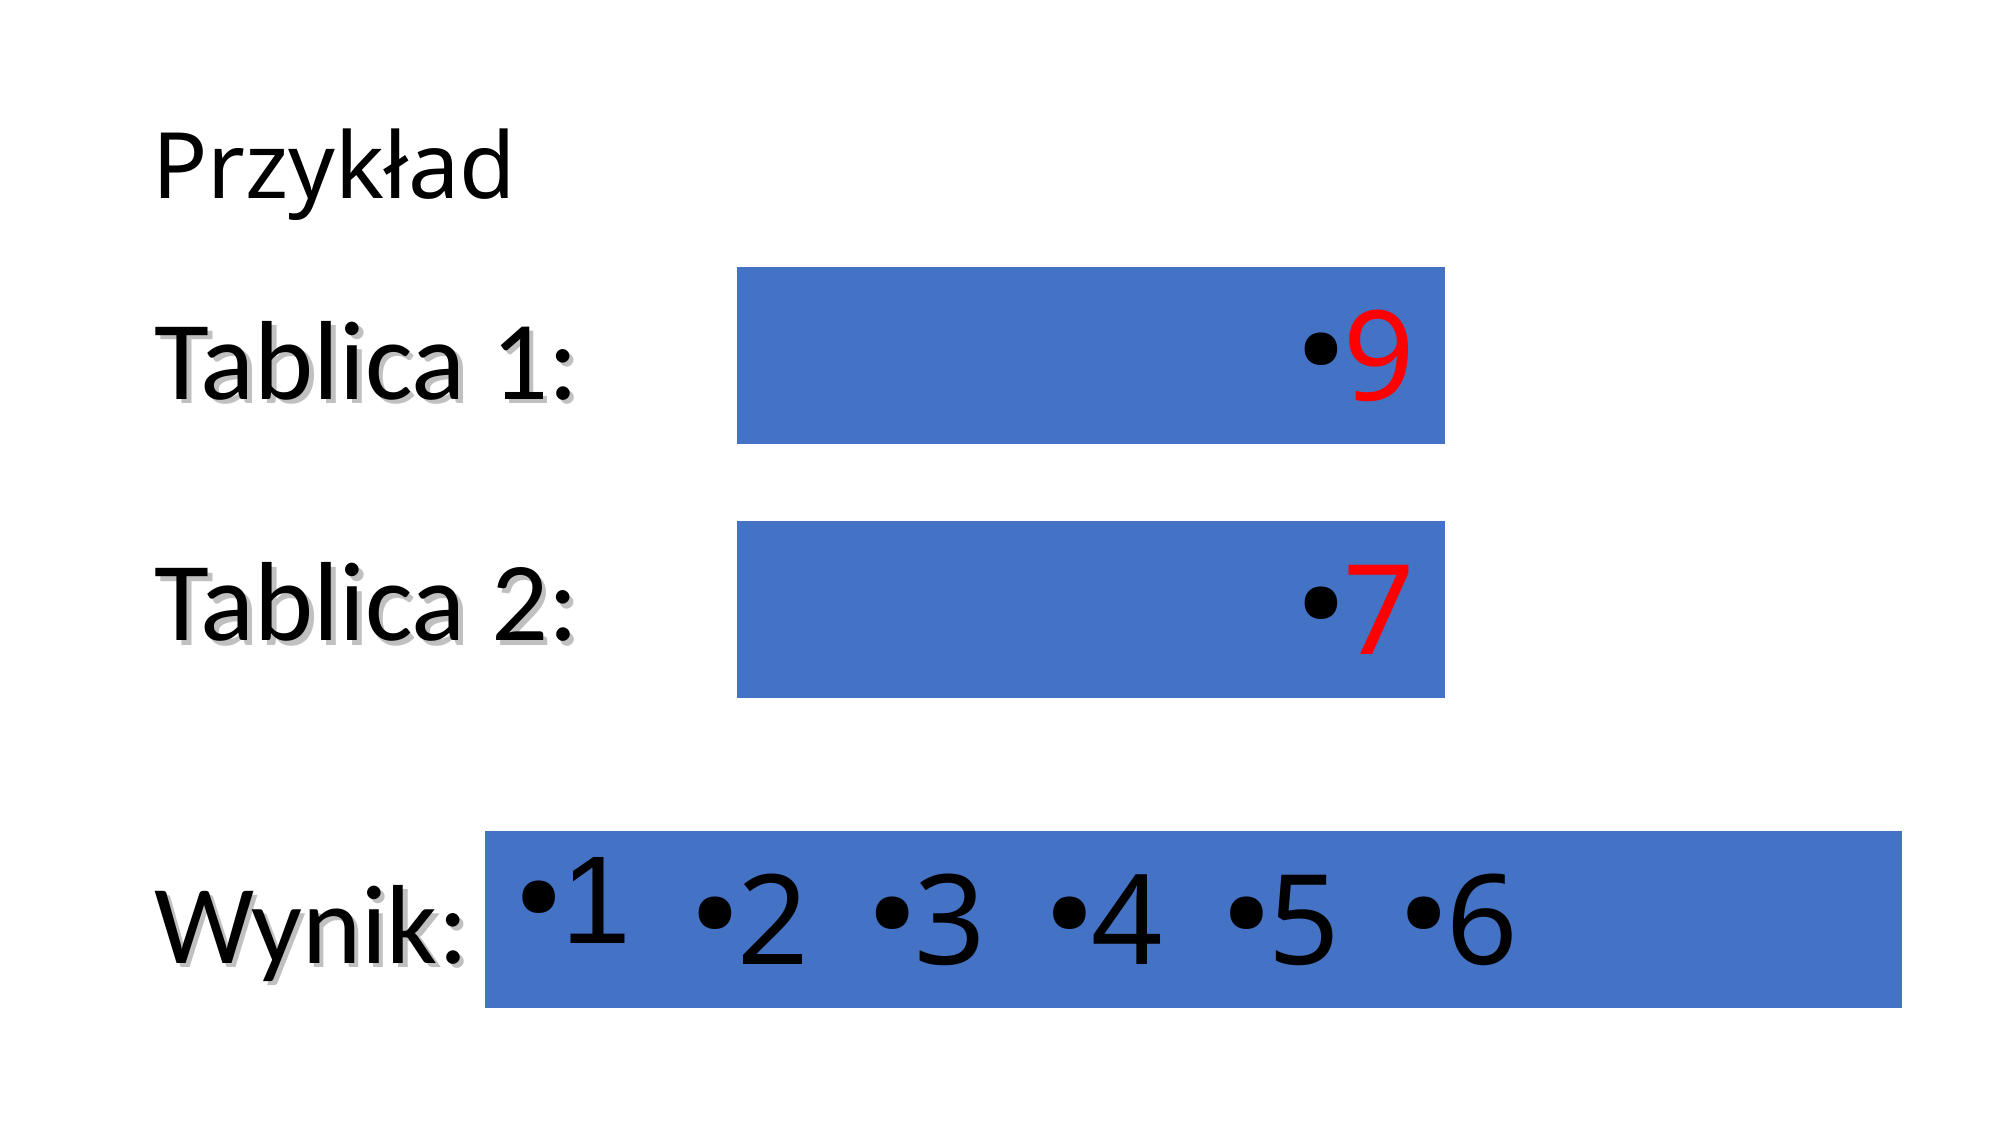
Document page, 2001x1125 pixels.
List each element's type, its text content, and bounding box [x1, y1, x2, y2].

table_header 1 [485, 831, 662, 1008]
table_header [1091, 267, 1268, 444]
table_header [914, 267, 1091, 444]
table_header 3 [839, 831, 1017, 1008]
title Przykład [137, 59, 1863, 278]
table_header 2 [662, 831, 839, 1008]
table_header 9 [1268, 267, 1445, 444]
table_header [914, 521, 1091, 698]
table_header 7 [1268, 521, 1445, 698]
table_header 4 [1017, 831, 1194, 1008]
text_box Tablica 1: [140, 279, 594, 430]
table_header 6 [1371, 831, 1548, 1008]
table_header 5 [1194, 831, 1371, 1008]
table_header [1725, 831, 1902, 1008]
table_header [737, 267, 914, 444]
table_header [1548, 831, 1725, 1008]
table_header [737, 521, 914, 698]
table_header [1091, 521, 1268, 698]
text_box Tablica 2: [140, 521, 594, 671]
text_box Wynik: [139, 843, 483, 993]
